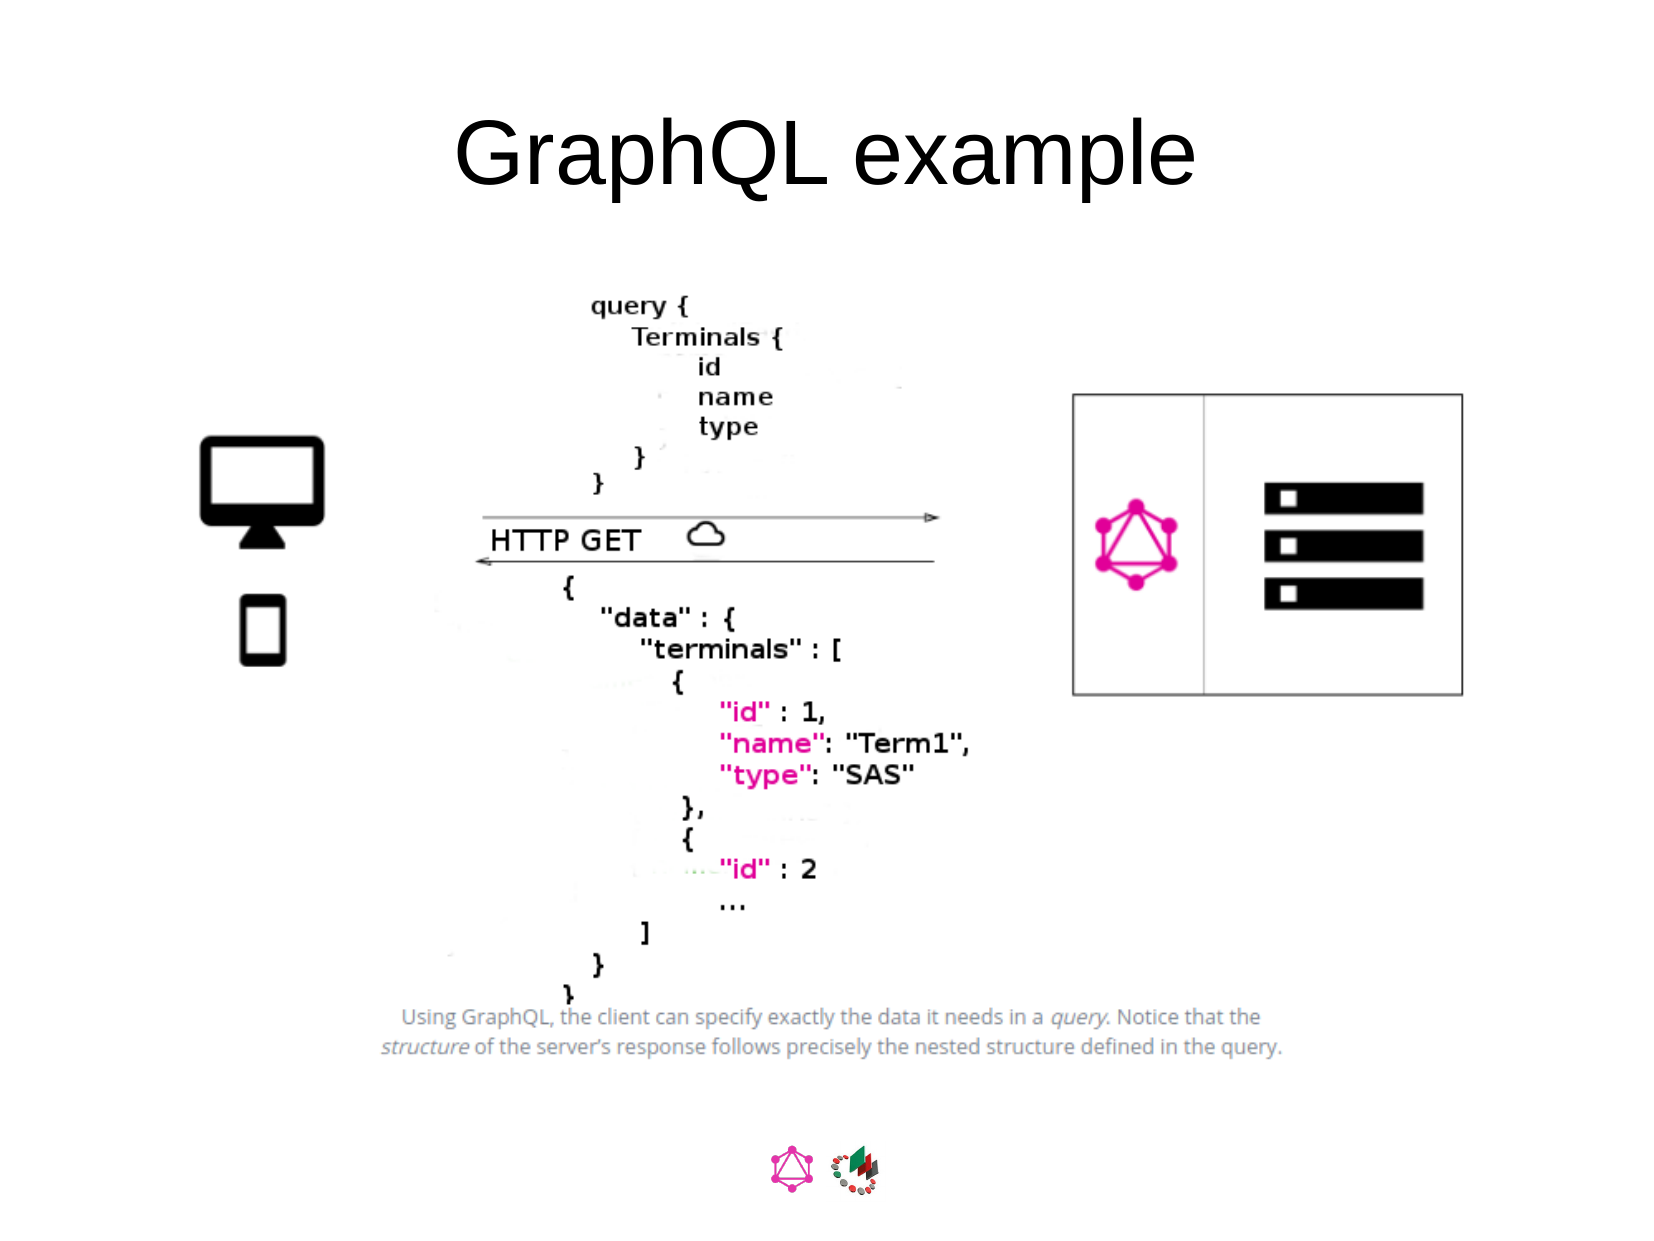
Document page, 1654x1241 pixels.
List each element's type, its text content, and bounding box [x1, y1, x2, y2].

picture [768, 1145, 816, 1193]
picture [826, 1141, 886, 1202]
picture [178, 278, 1475, 1061]
title GraphQL example [82, 49, 1571, 257]
